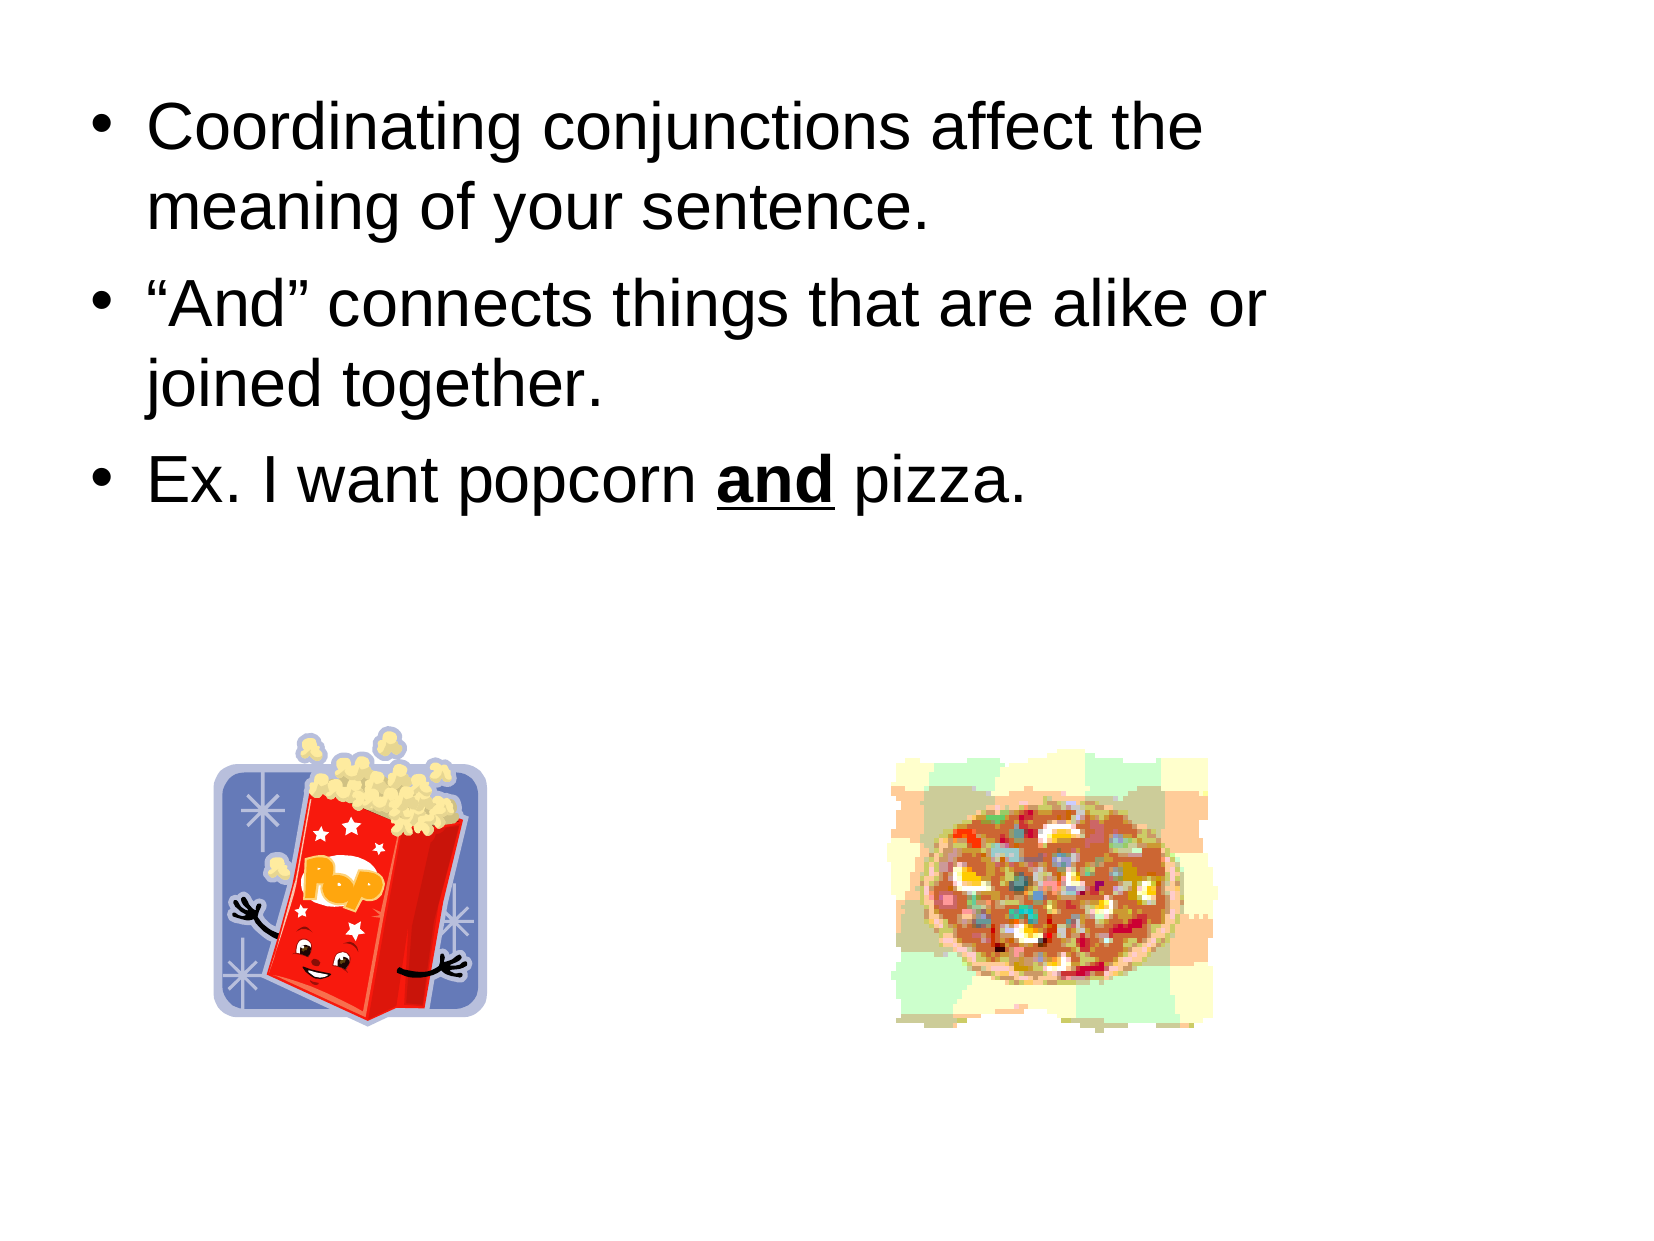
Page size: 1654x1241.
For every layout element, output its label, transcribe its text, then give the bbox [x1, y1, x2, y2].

picture [887, 749, 1218, 1033]
picture [212, 725, 489, 1028]
list Coordinating conjunctions affect the meaning of your sentence. “And” connects things that are alike or joined together. Ex. I want popcorn and pizza. [75, 75, 1426, 1005]
